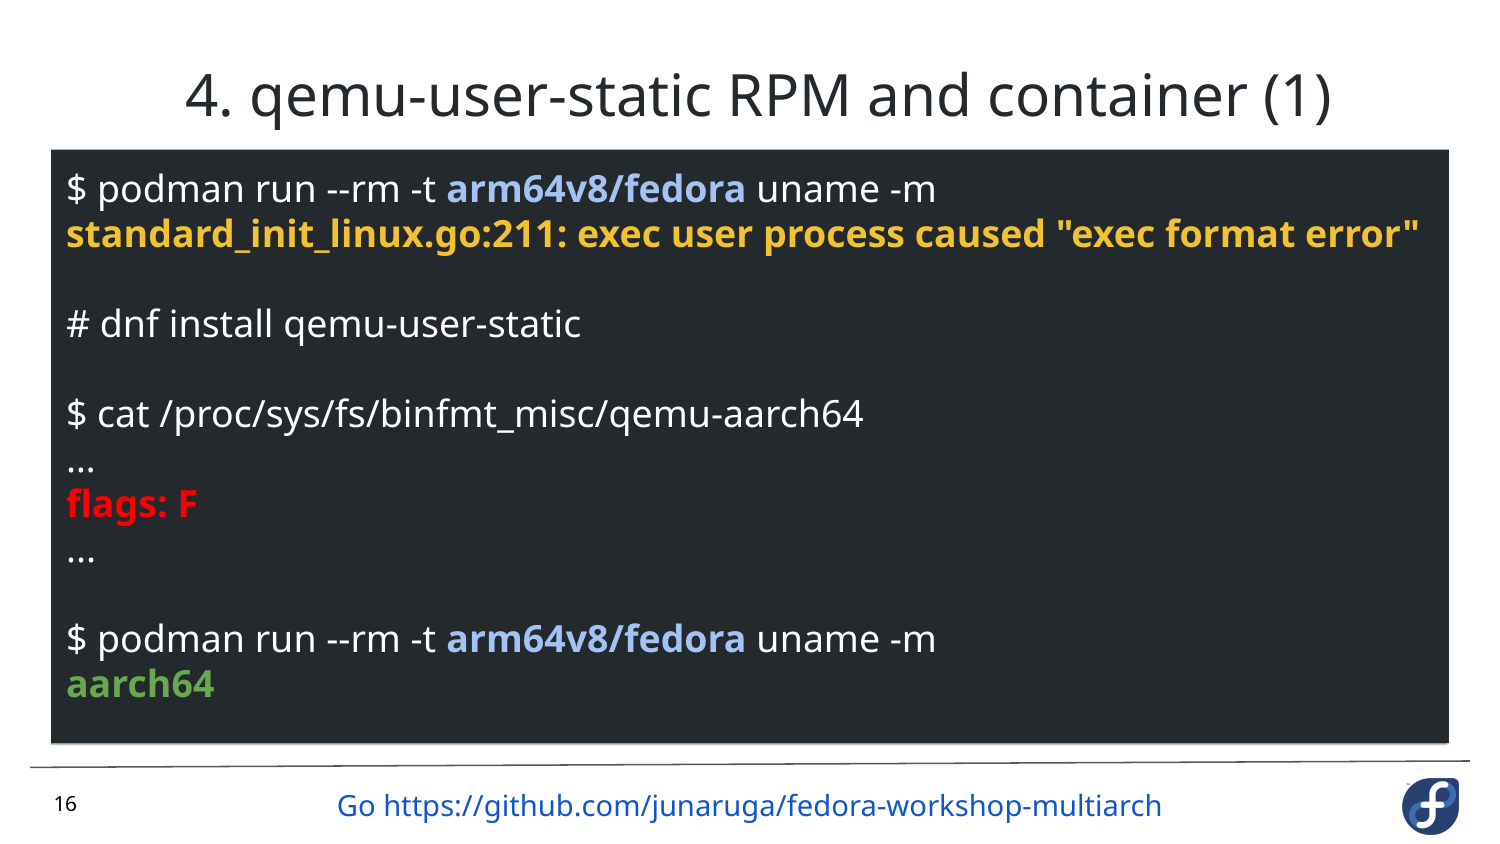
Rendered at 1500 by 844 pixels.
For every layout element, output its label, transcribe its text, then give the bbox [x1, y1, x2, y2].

slide_number Go https://github.com/junaruga/fedora-workshop-multiarch [191, 772, 1309, 837]
slide_number <number> [38, 772, 104, 837]
picture [1402, 778, 1459, 835]
title 4. qemu-user-static RPM and container (1) [30, 43, 1488, 138]
list $ podman run --rm -t arm64v8/fedora uname -m standard_init_linux.go:211: exec user process caused "exec format error" # dnf install qemu-user-static $ cat /proc/sys/fs/binfmt_misc/qemu-aarch64 … flags: F ... $ podman run --rm -t arm64v8/fedora uname -m aarch64 [51, 149, 1449, 743]
